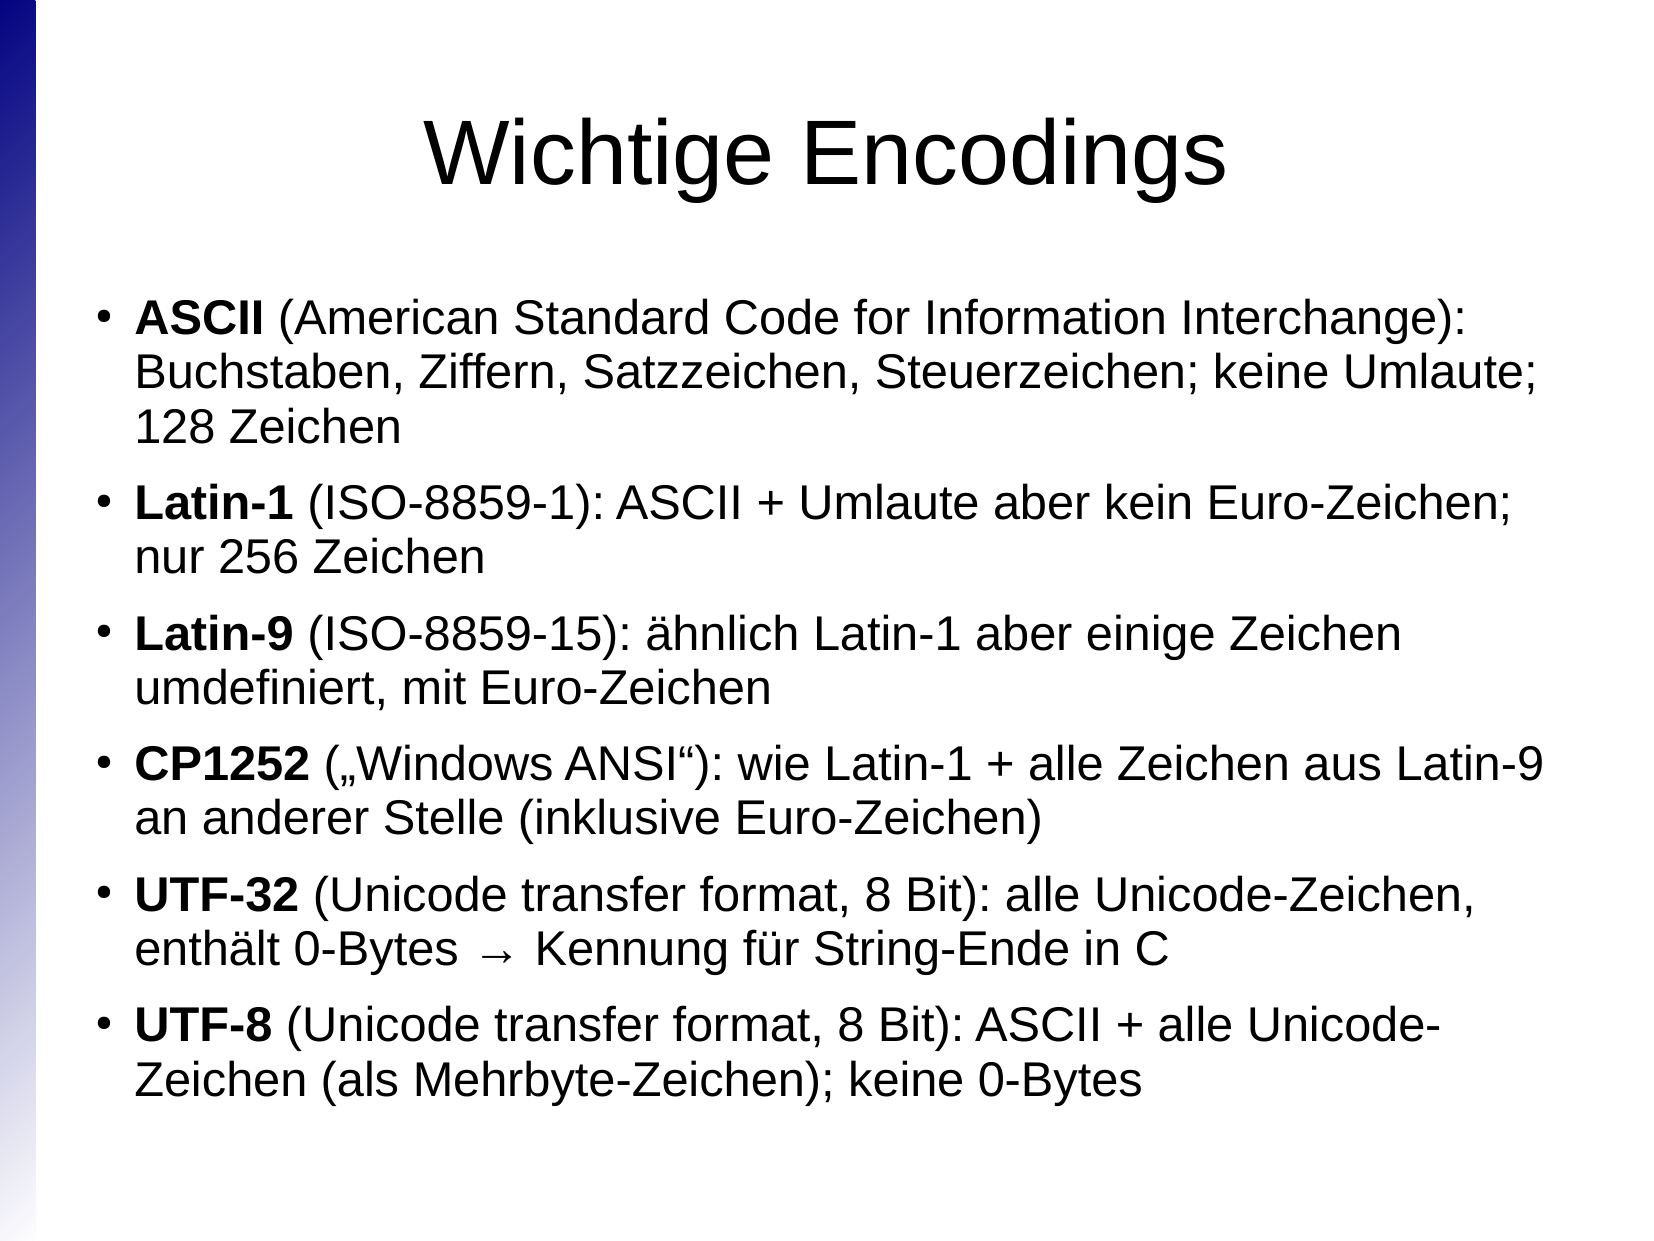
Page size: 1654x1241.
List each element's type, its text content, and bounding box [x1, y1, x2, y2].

title Wichtige Encodings [82, 49, 1571, 257]
list ASCII (American Standard Code for Information Interchange): Buchstaben, Ziffern, Satzzeichen, Steuerzeichen; keine Umlaute; 128 Zeichen Latin-1 (ISO-8859-1): ASCII + Umlaute aber kein Euro-Zeichen; nur 256 Zeichen Latin-9 (ISO-8859-15): ähnlich Latin-1 aber einige Zeichen umdefiniert, mit Euro-Zeichen CP1252 („Windows ANSI“): wie Latin-1 + alle Zeichen aus Latin-9 an anderer Stelle (inklusive Euro-Zeichen) UTF-32 (Unicode transfer format, 8 Bit): alle Unicode-Zeichen, enthält 0-Bytes → Kennung für String-Ende in C UTF-8 (Unicode transfer format, 8 Bit): ASCII + alle Unicode-Zeichen (als Mehrbyte-Zeichen); keine 0-Bytes [82, 290, 1571, 1109]
